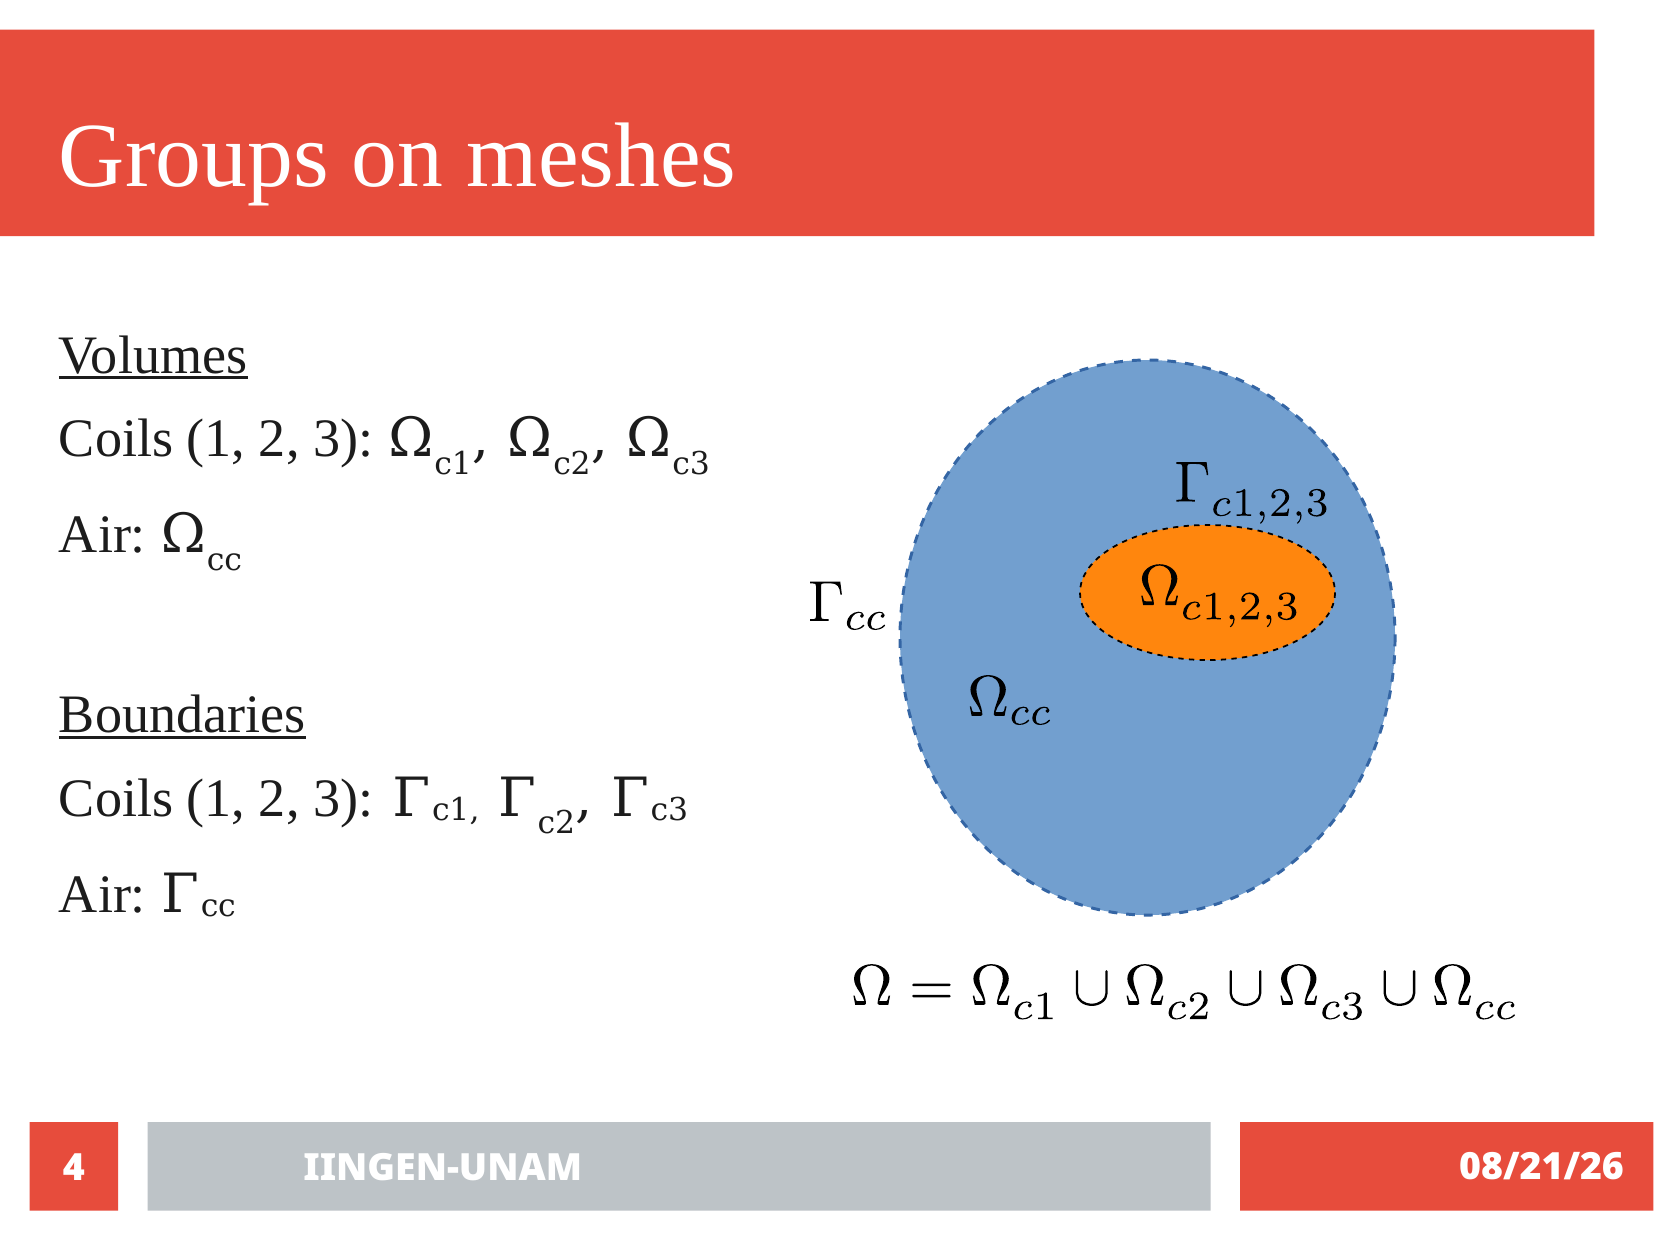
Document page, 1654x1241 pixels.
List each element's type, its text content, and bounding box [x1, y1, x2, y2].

text_box [1476, 1001, 1494, 1020]
text_box [1014, 1001, 1033, 1020]
text_box [972, 964, 1010, 1005]
text_box [1189, 992, 1208, 1020]
list Volumes Coils (1, 2, 3): Ωc1, Ωc2, Ωc3 Air: Ωcc Boundaries Coils (1, 2, 3): Γc1, Γc2, Γc3 Air: Γcc [59, 324, 796, 931]
text_box [912, 983, 951, 987]
text_box [1383, 970, 1416, 1006]
text_box [846, 611, 865, 631]
text_box [900, 360, 1396, 916]
text_box [810, 581, 842, 621]
text_box [1497, 1001, 1516, 1020]
text_box [1322, 1001, 1340, 1020]
text_box [1075, 970, 1108, 1006]
text_box [1280, 964, 1318, 1005]
text_box [912, 994, 951, 998]
text_box [1126, 964, 1164, 1005]
text_box [1343, 992, 1362, 1021]
text_box [1037, 992, 1053, 1020]
text_box [1168, 1001, 1187, 1020]
text_box [867, 611, 886, 631]
text_box [1434, 964, 1472, 1005]
title Groups on meshes [59, 59, 1595, 207]
text_box [1229, 970, 1262, 1006]
text_box [853, 964, 891, 1005]
